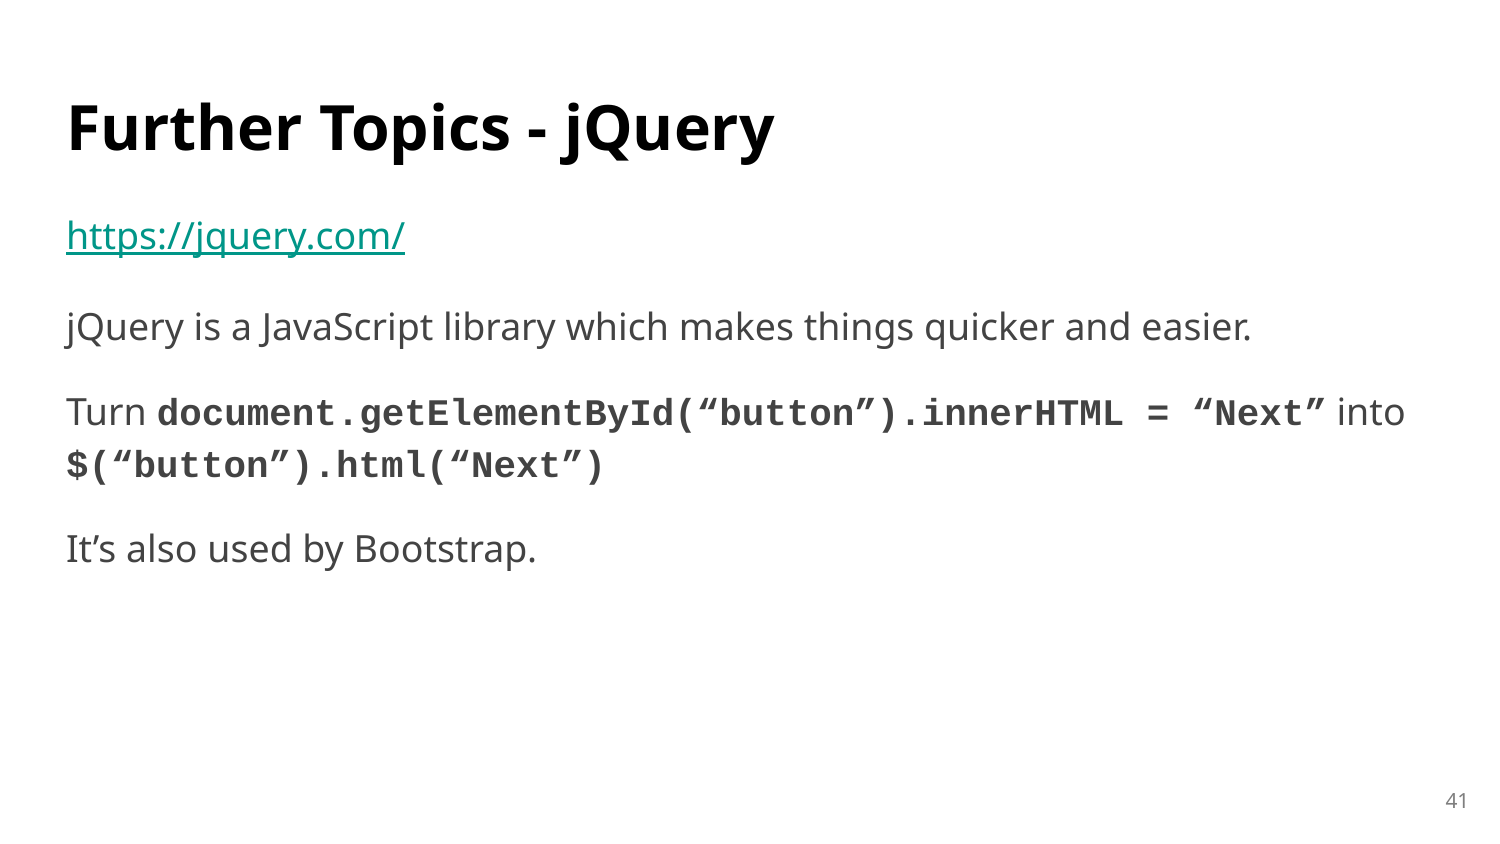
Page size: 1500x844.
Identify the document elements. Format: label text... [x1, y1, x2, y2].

title Further Topics - jQuery [51, 72, 1449, 176]
slide_number <number> [1394, 769, 1484, 834]
list https://jquery.com/ jQuery is a JavaScript library which makes things quicker and easier. Turn document.getElementById(“button”).innerHTML = “Next” into $(“button”).html(“Next”) It’s also used by Bootstrap. [51, 189, 1449, 750]
